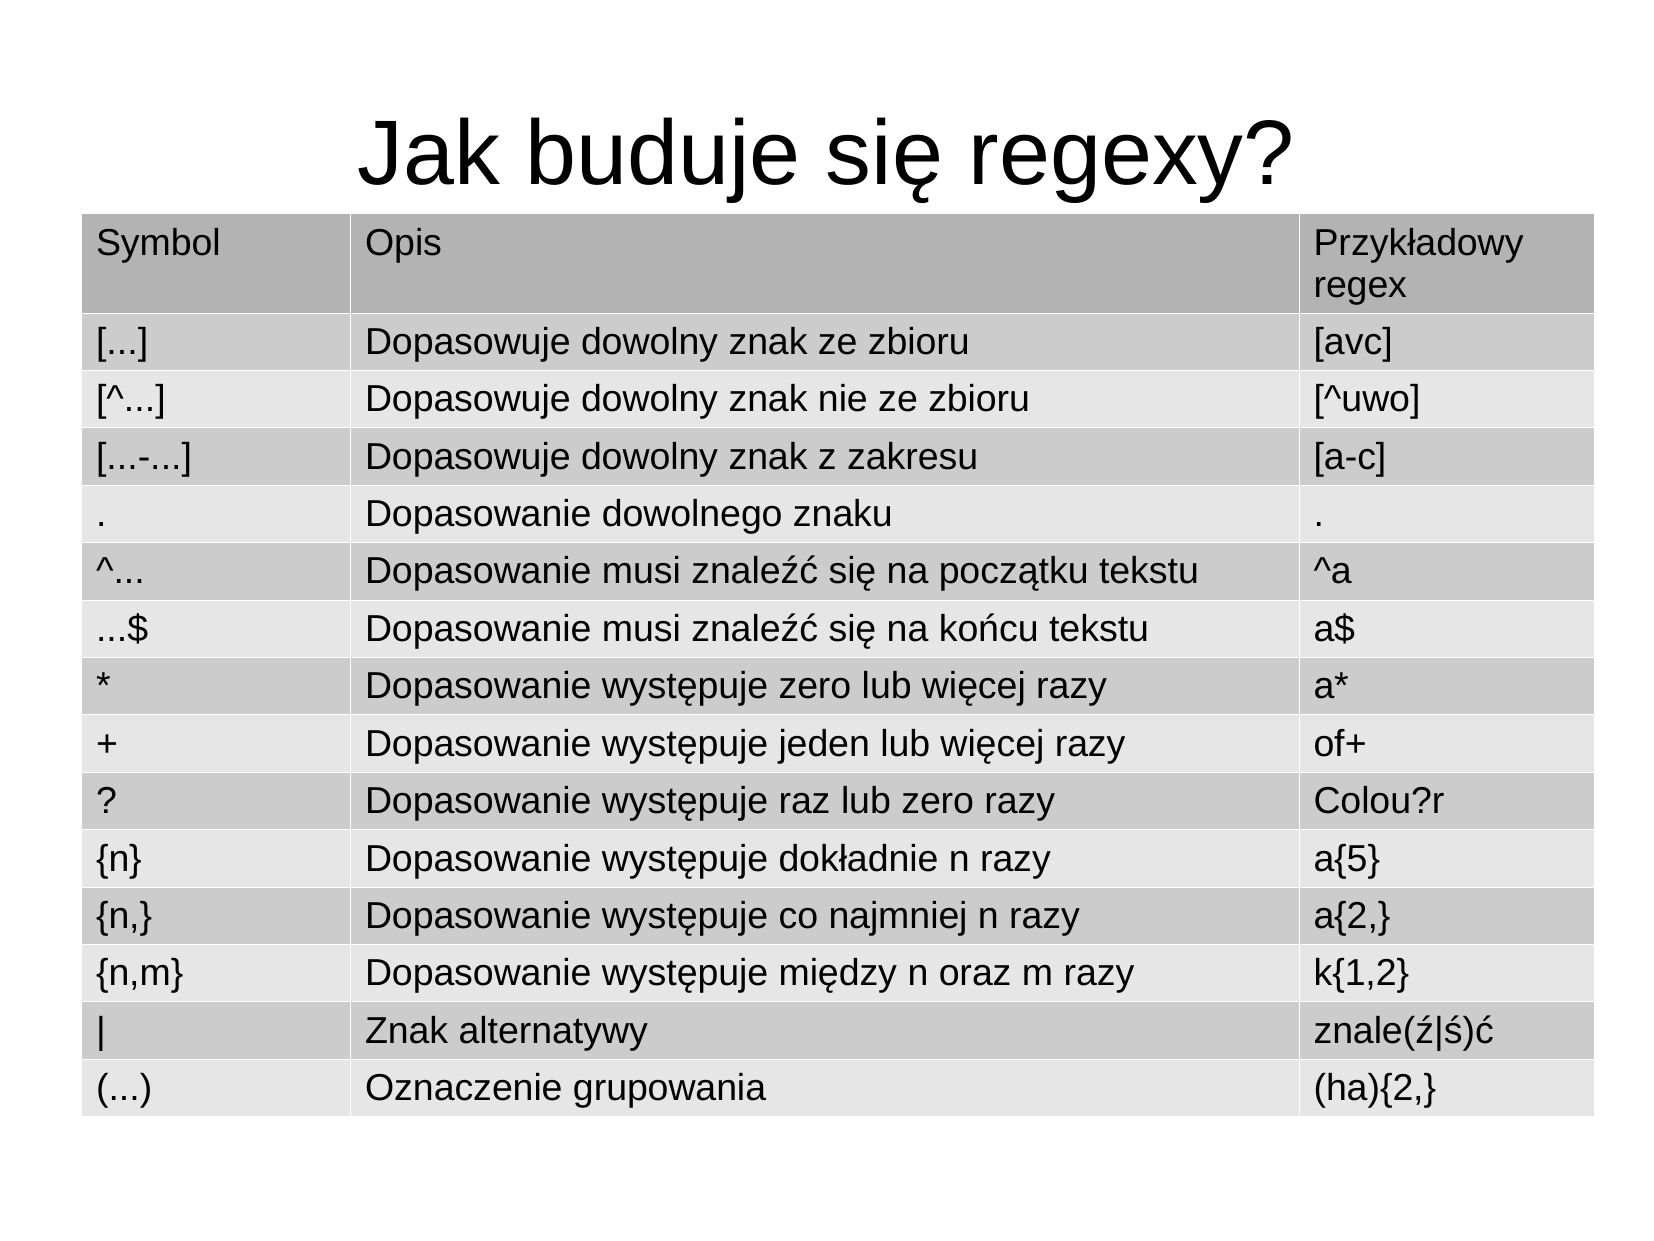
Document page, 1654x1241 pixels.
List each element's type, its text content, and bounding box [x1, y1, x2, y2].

table_cell [avc] [1300, 314, 1594, 370]
table_cell a{2,} [1300, 888, 1594, 944]
table_header Opis [351, 214, 1299, 313]
table_cell Dopasowuje dowolny znak z zakresu [351, 428, 1299, 485]
table_cell (...) [82, 1060, 350, 1116]
table_cell Colou?r [1300, 773, 1594, 829]
table_cell ^a [1300, 543, 1594, 600]
table_cell Oznaczenie grupowania [351, 1060, 1299, 1116]
table_cell Dopasowanie występuje jeden lub więcej razy [351, 715, 1299, 772]
table_cell * [82, 658, 350, 714]
table_cell Dopasowuje dowolny znak nie ze zbioru [351, 371, 1299, 427]
table_cell of+ [1300, 715, 1594, 772]
table_cell Dopasowuje dowolny znak ze zbioru [351, 314, 1299, 370]
table_cell Znak alternatywy [351, 1002, 1299, 1059]
table_cell {n} [82, 830, 350, 887]
table_cell Dopasowanie musi znaleźć się na początku tekstu [351, 543, 1299, 600]
table_cell [^uwo] [1300, 371, 1594, 427]
table_cell (ha){2,} [1300, 1060, 1594, 1116]
table_cell Dopasowanie występuje co najmniej n razy [351, 888, 1299, 944]
table_cell Dopasowanie występuje dokładnie n razy [351, 830, 1299, 887]
table_cell [a-c] [1300, 428, 1594, 485]
table_cell Dopasowanie dowolnego znaku [351, 486, 1299, 542]
table_cell + [82, 715, 350, 772]
table_cell ^... [82, 543, 350, 600]
table_cell Dopasowanie musi znaleźć się na końcu tekstu [351, 601, 1299, 657]
table_cell a* [1300, 658, 1594, 714]
table_cell {n,m} [82, 945, 350, 1001]
table_cell a$ [1300, 601, 1594, 657]
table_cell znale(ź|ś)ć [1300, 1002, 1594, 1059]
table_cell k{1,2} [1300, 945, 1594, 1001]
table_cell ? [82, 773, 350, 829]
table_cell | [82, 1002, 350, 1059]
table_cell . [82, 486, 350, 542]
table_cell ...$ [82, 601, 350, 657]
table_cell [^...] [82, 371, 350, 427]
table_cell {n,} [82, 888, 350, 944]
table_header Symbol [82, 214, 350, 313]
table_header Przykładowy regex [1300, 214, 1594, 313]
table_cell . [1300, 486, 1594, 542]
title Jak buduje się regexy? [82, 49, 1571, 213]
table_cell [...-...] [82, 428, 350, 485]
table_cell a{5} [1300, 830, 1594, 887]
table_cell Dopasowanie występuje zero lub więcej razy [351, 658, 1299, 714]
table_cell Dopasowanie występuje raz lub zero razy [351, 773, 1299, 829]
table_cell Dopasowanie występuje między n oraz m razy [351, 945, 1299, 1001]
table_cell [...] [82, 314, 350, 370]
